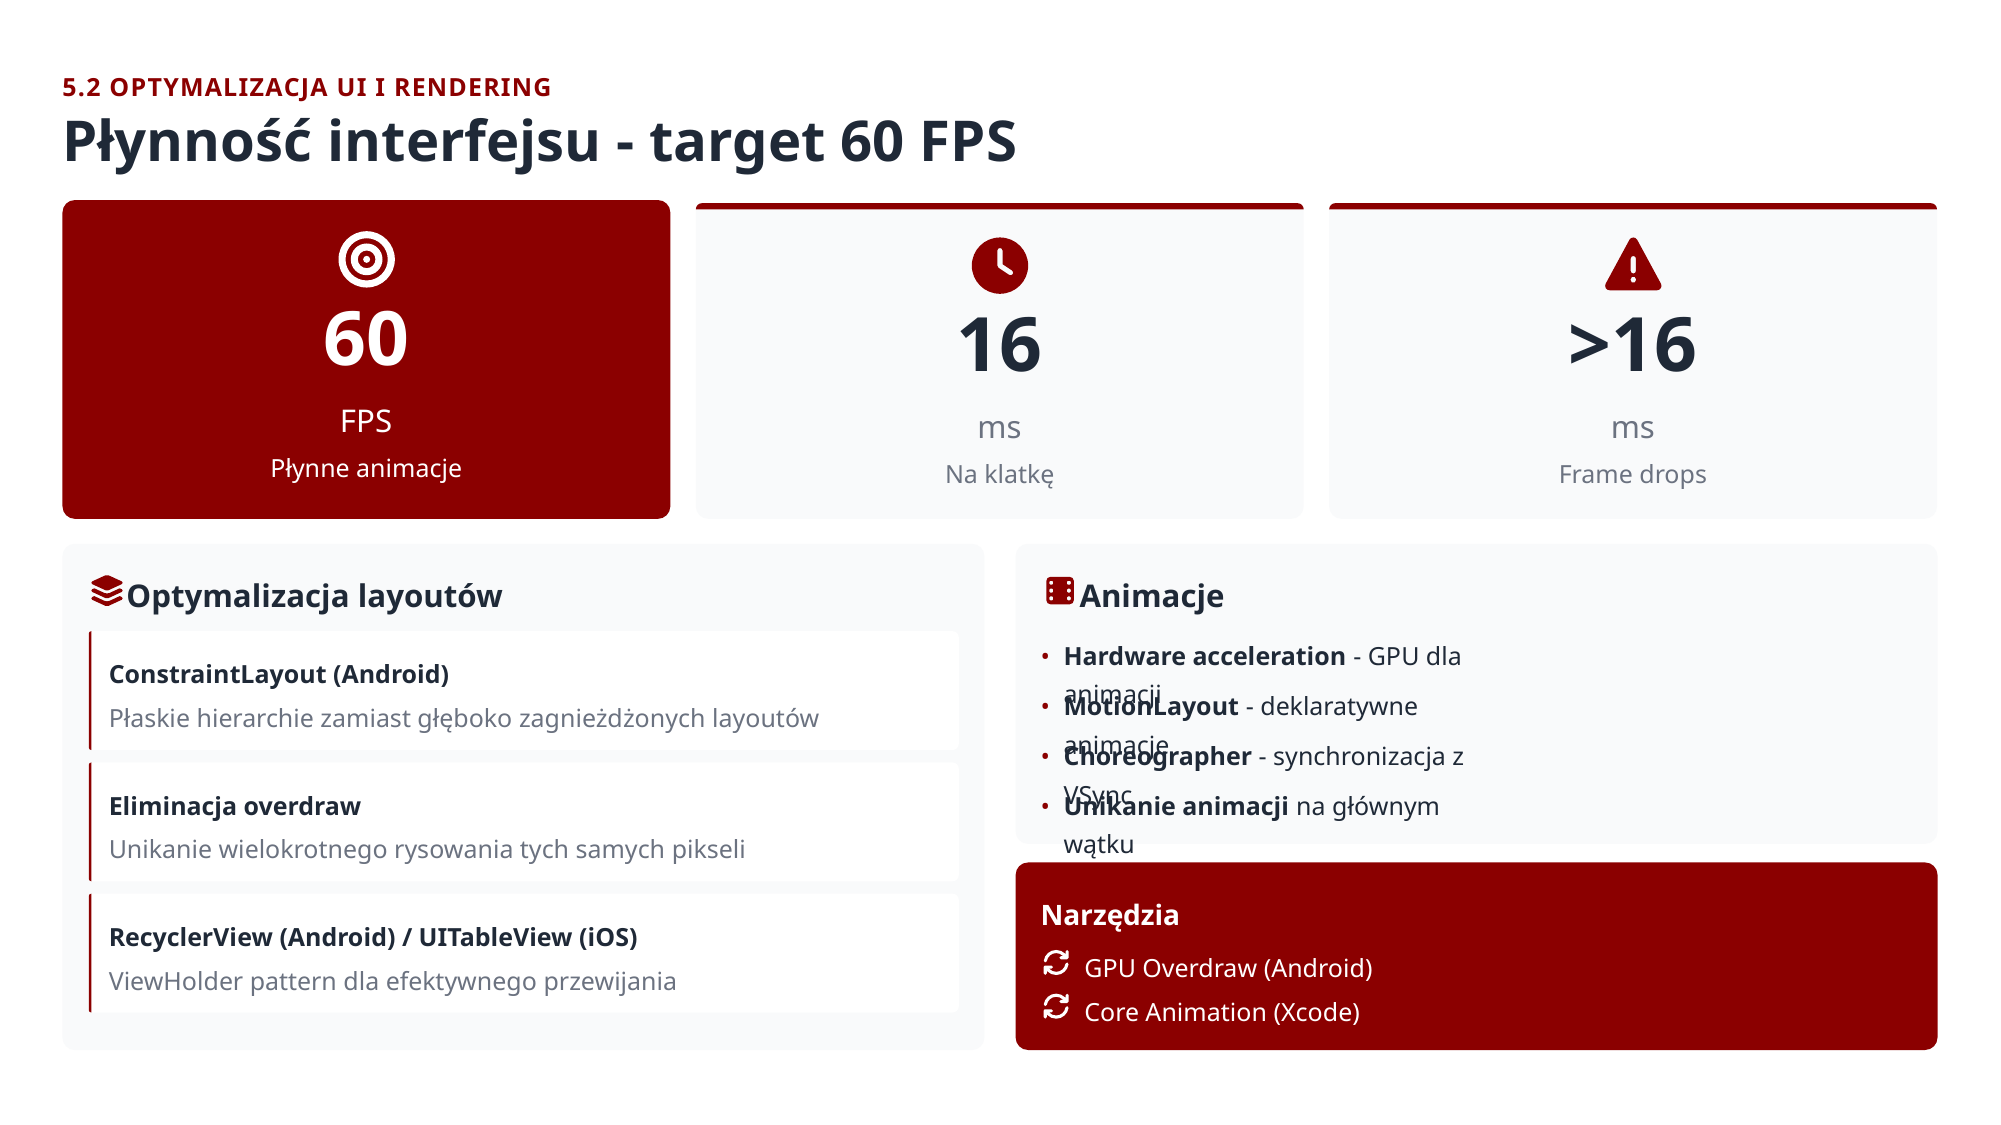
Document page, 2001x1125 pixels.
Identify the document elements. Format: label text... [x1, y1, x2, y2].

text_box 5.2 OPTYMALIZACJA UI I RENDERING [62, 62, 1950, 100]
text_box Unikanie animacji na głównym wątku [1064, 781, 1490, 819]
text_box Płynność interfejsu - target 60 FPS [62, 112, 1966, 175]
text_box 16 [708, 313, 1291, 388]
text_box FPS [86, 394, 647, 437]
text_box ConstraintLayout (Android) [109, 650, 953, 688]
text_box • [1041, 731, 1064, 769]
text_box Core Animation (Xcode) [1084, 987, 1367, 1025]
text_box [62, 543, 985, 1051]
text_box ViewHolder pattern dla efektywnego przewijania [109, 956, 953, 994]
text_box MotionLayout - deklaratywne animacje [1064, 681, 1504, 719]
text_box • [1041, 781, 1064, 819]
text_box Hardware acceleration - GPU dla animacji [1064, 631, 1535, 669]
text_box [695, 203, 1304, 519]
text_box ms [1353, 400, 1914, 444]
text_box [1015, 543, 1938, 844]
text_box ms [719, 400, 1280, 444]
text_box RecyclerView (Android) / UITableView (iOS) [109, 912, 953, 950]
text_box Eliminacja overdraw [109, 781, 953, 819]
text_box [1015, 862, 1938, 1051]
text_box Optymalizacja layoutów [126, 569, 975, 612]
text_box Płynne animacje [88, 444, 645, 481]
text_box GPU Overdraw (Android) [1084, 944, 1381, 981]
text_box [62, 200, 671, 519]
text_box • [1041, 681, 1064, 719]
text_box Frame drops [1354, 450, 1912, 488]
text_box Choreographer - synchronizacja z VSync [1064, 731, 1520, 769]
text_box Płaskie hierarchie zamiast głęboko zagnieżdżonych layoutów [109, 694, 953, 731]
text_box Unikanie wielokrotnego rysowania tych samych pikseli [109, 825, 953, 863]
text_box [1329, 203, 1938, 519]
text_box 60 [75, 306, 658, 381]
text_box Narzędzia [1041, 887, 1927, 931]
text_box Animacje [1080, 569, 1928, 612]
text_box >16 [1342, 313, 1924, 388]
text_box Na klatkę [721, 450, 1279, 488]
text_box • [1041, 631, 1064, 669]
